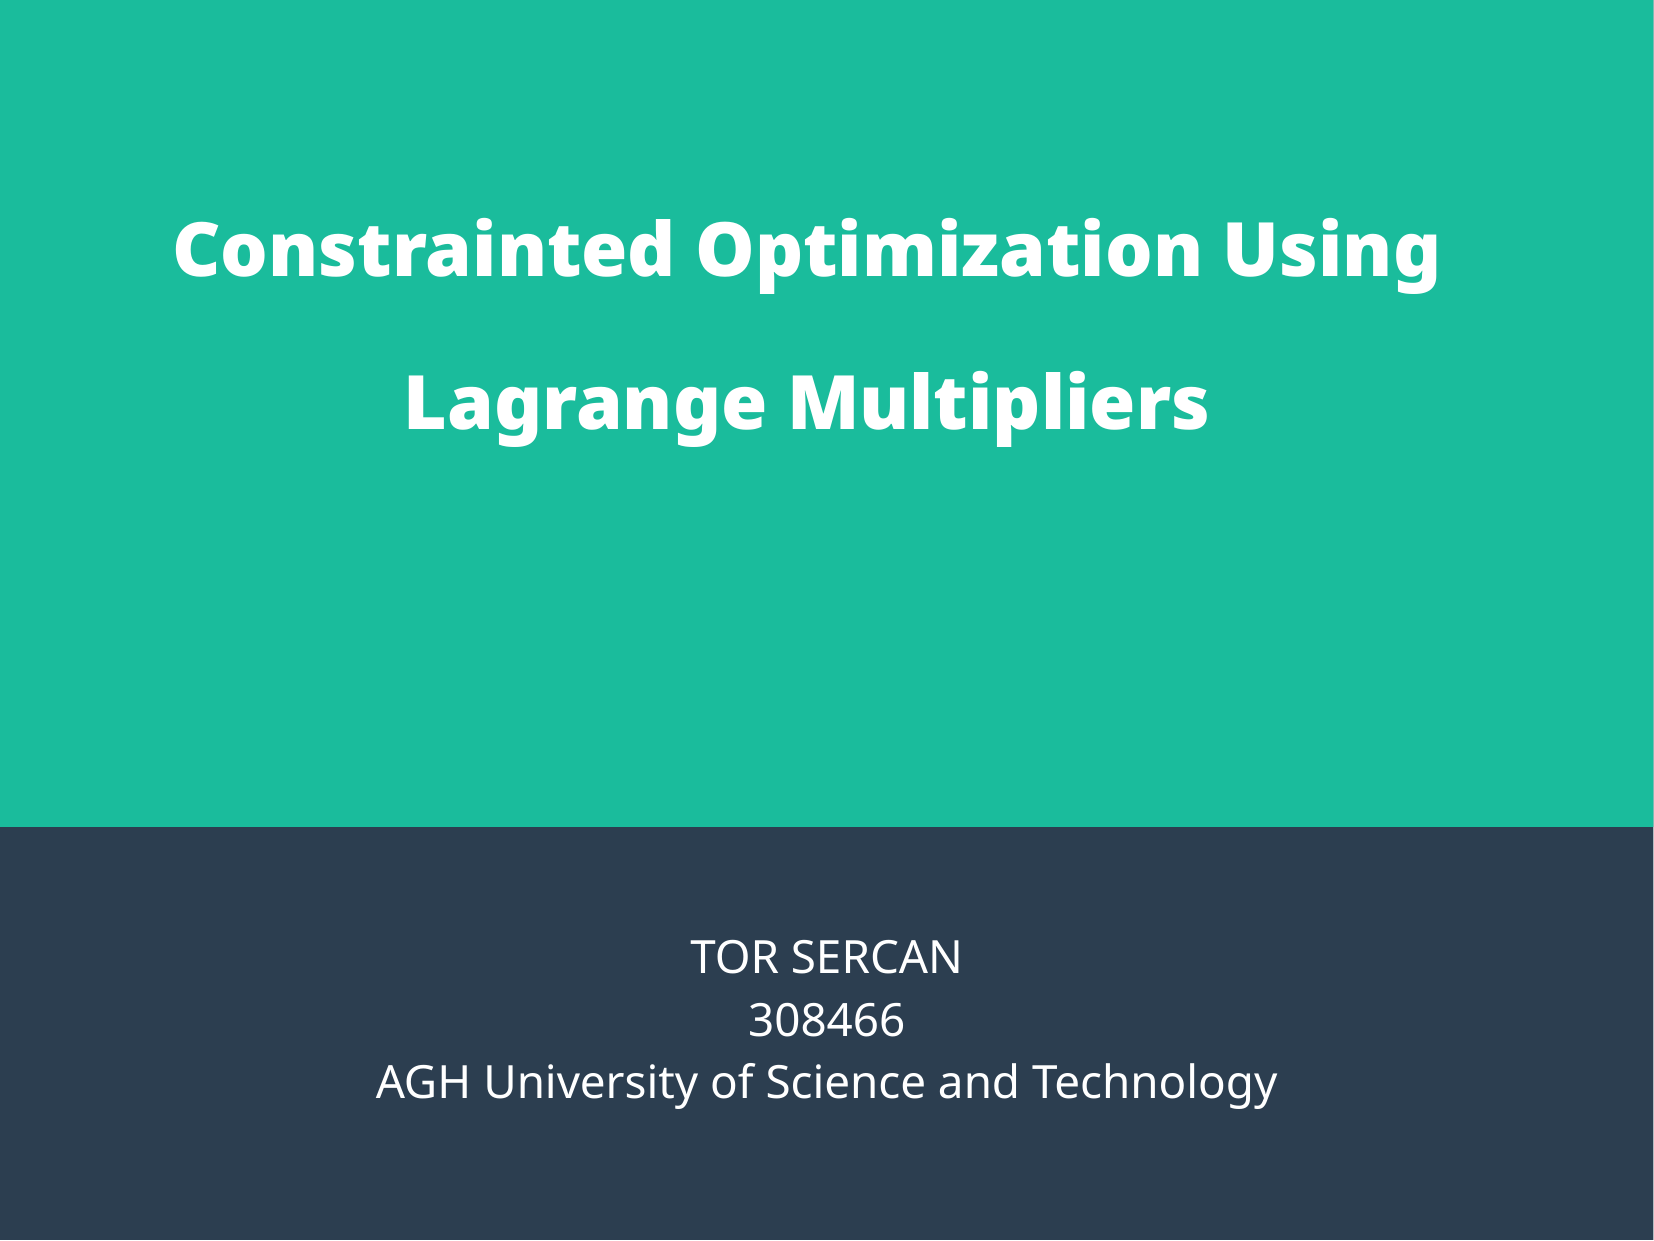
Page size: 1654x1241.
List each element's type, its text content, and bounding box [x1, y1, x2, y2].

subtitle TOR SERCAN 308466 AGH University of Science and Technology [59, 856, 1595, 1182]
title Constrainted Optimization Using Lagrange Multipliers [39, 167, 1576, 430]
